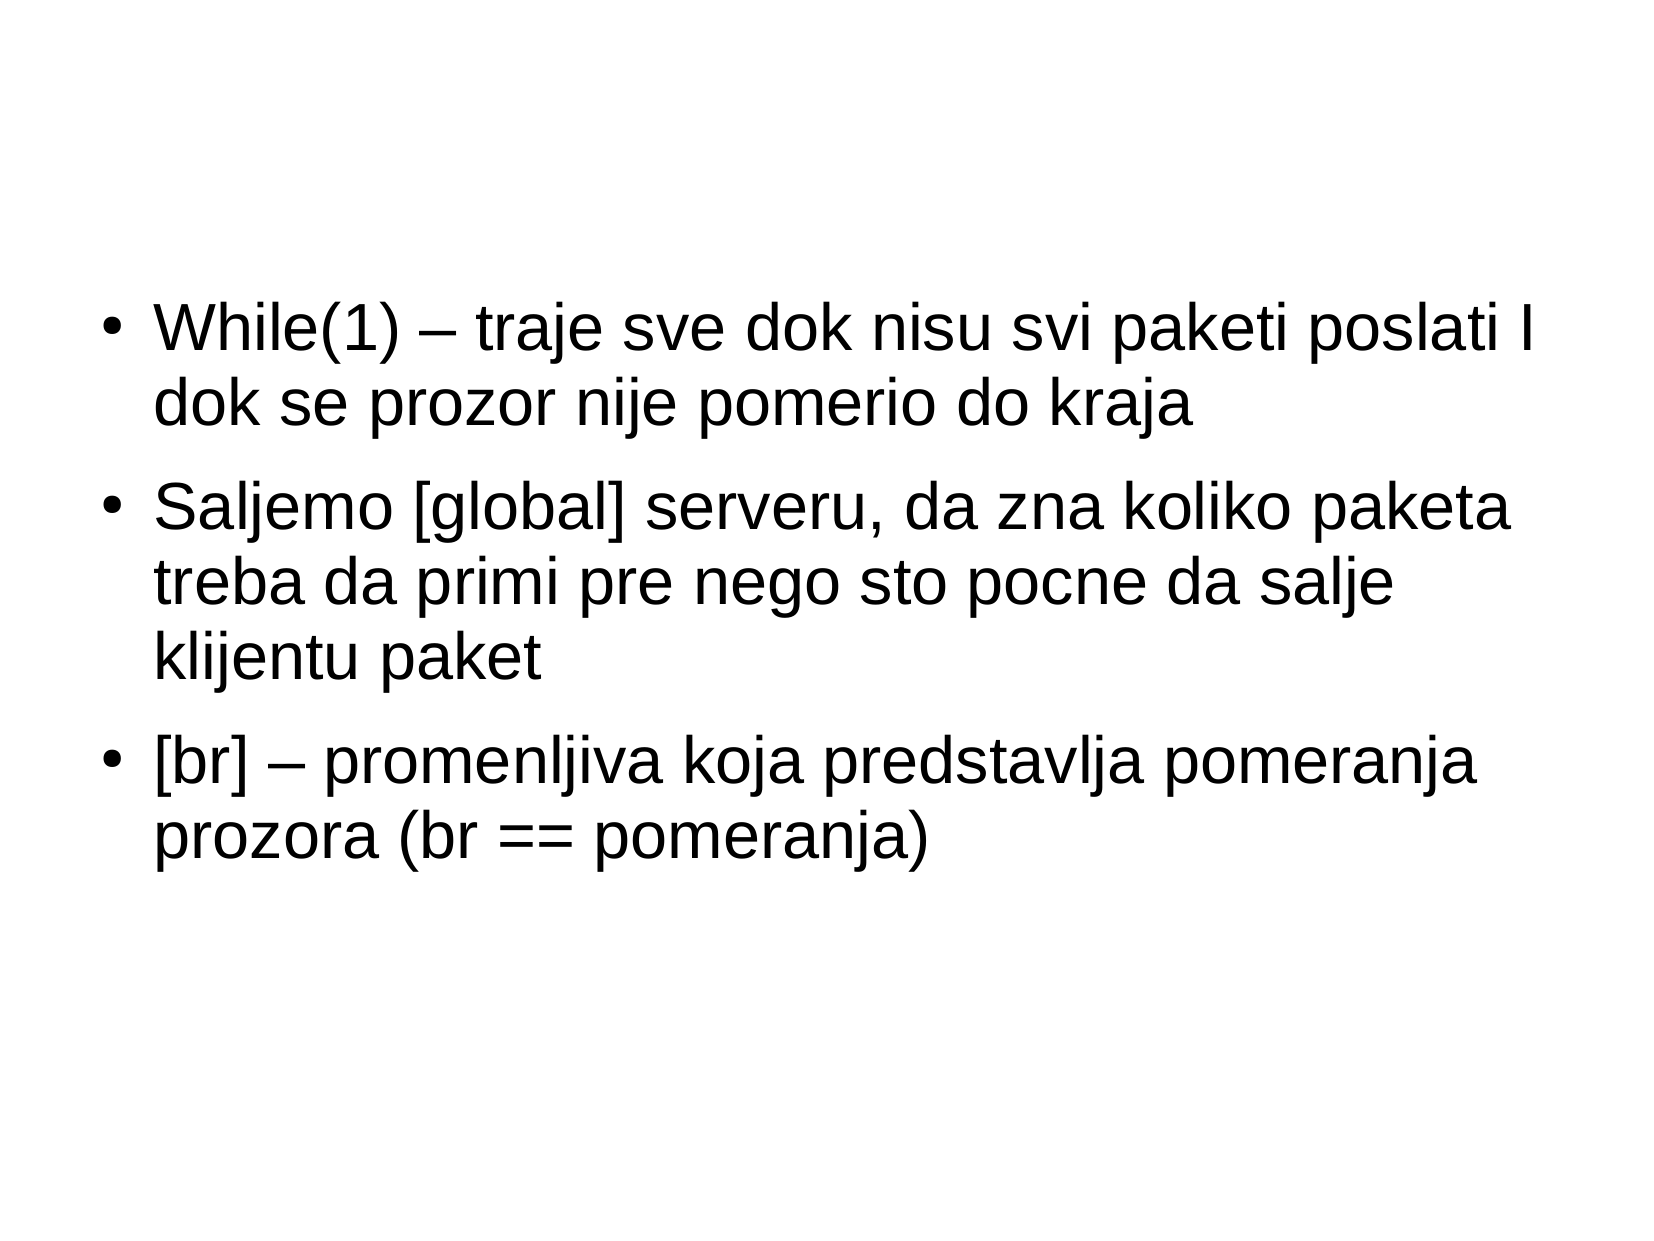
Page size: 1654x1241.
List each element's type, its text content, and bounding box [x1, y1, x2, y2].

list While(1) – traje sve dok nisu svi paketi poslati I dok se prozor nije pomerio do kraja Saljemo [global] serveru, da zna koliko paketa treba da primi pre nego sto pocne da salje klijentu paket [br] – promenljiva koja predstavlja pomeranja prozora (br == pomeranja) [82, 290, 1571, 1010]
